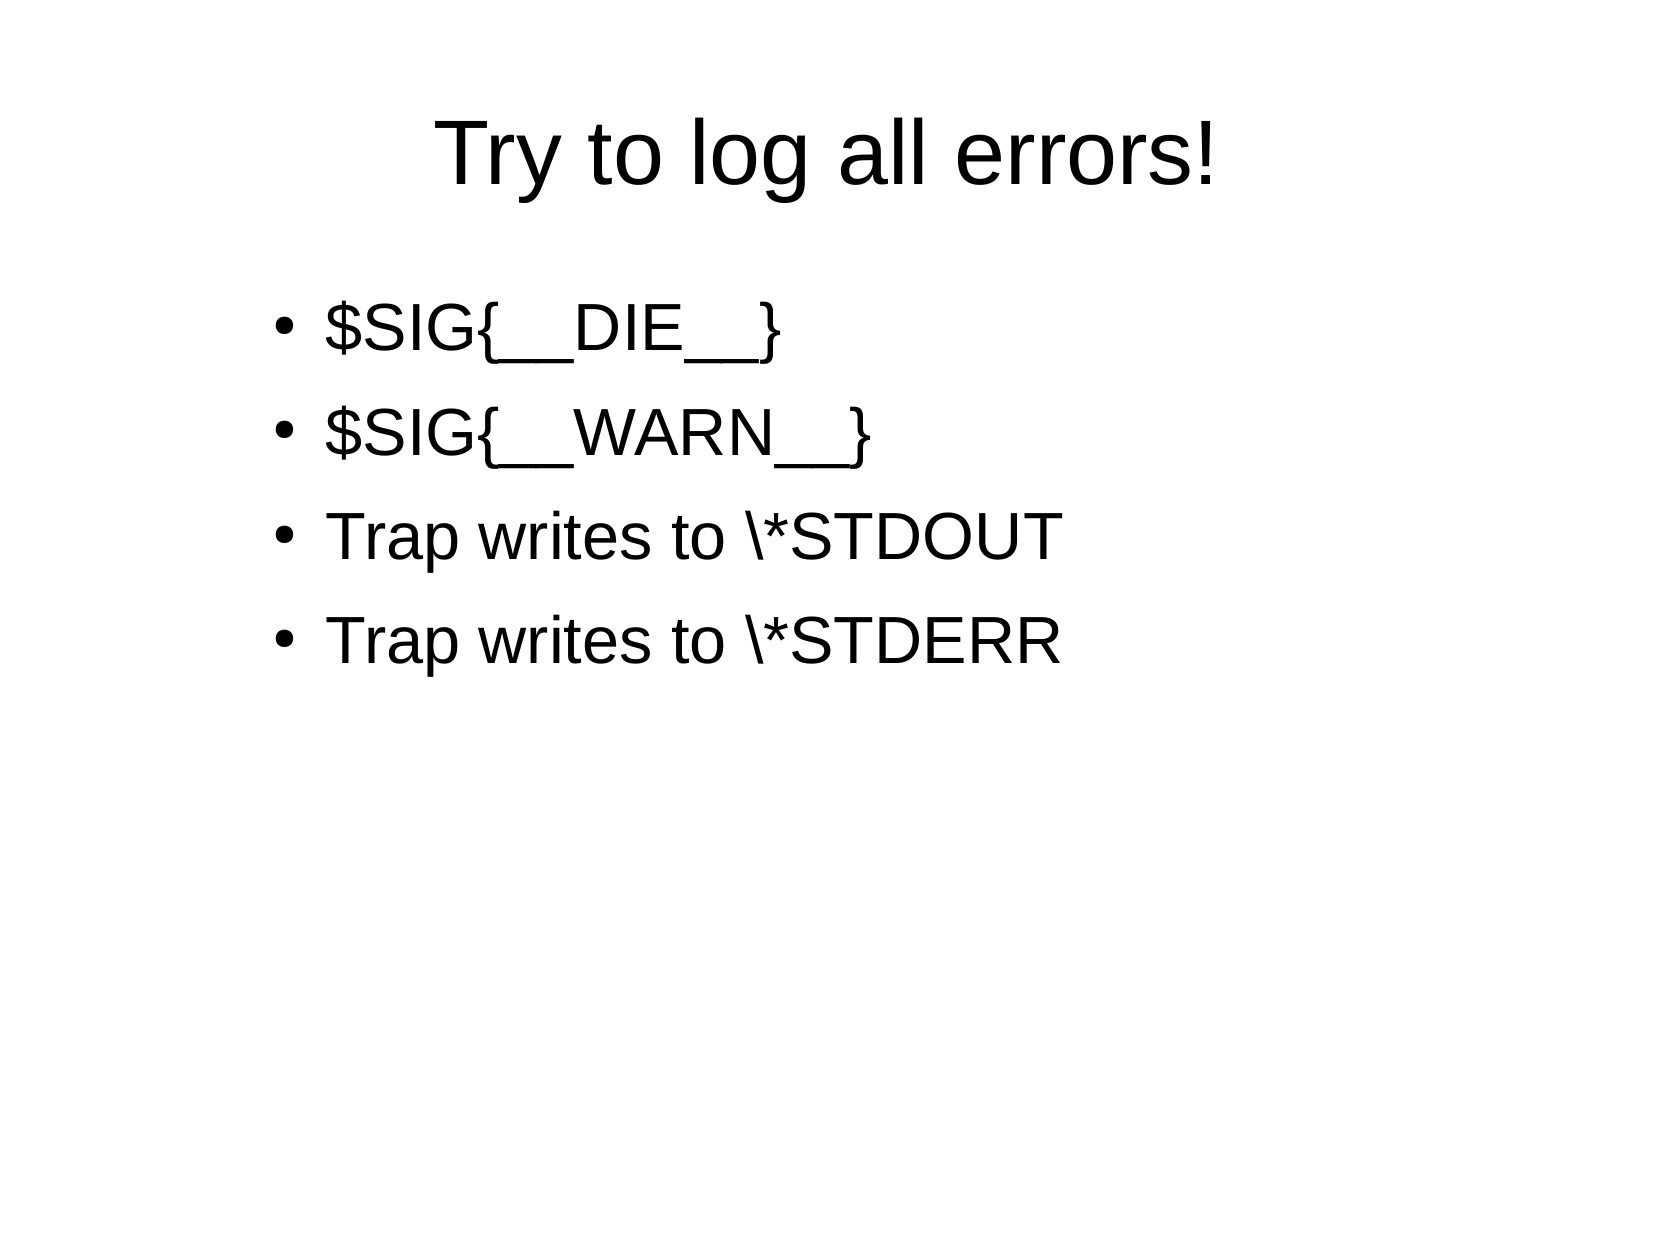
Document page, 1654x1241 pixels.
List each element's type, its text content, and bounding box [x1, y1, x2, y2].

list $SIG{__DIE__} $SIG{__WARN__} Trap writes to \*STDOUT Trap writes to \*STDERR [255, 290, 1571, 1010]
title Try to log all errors! [82, 49, 1571, 257]
